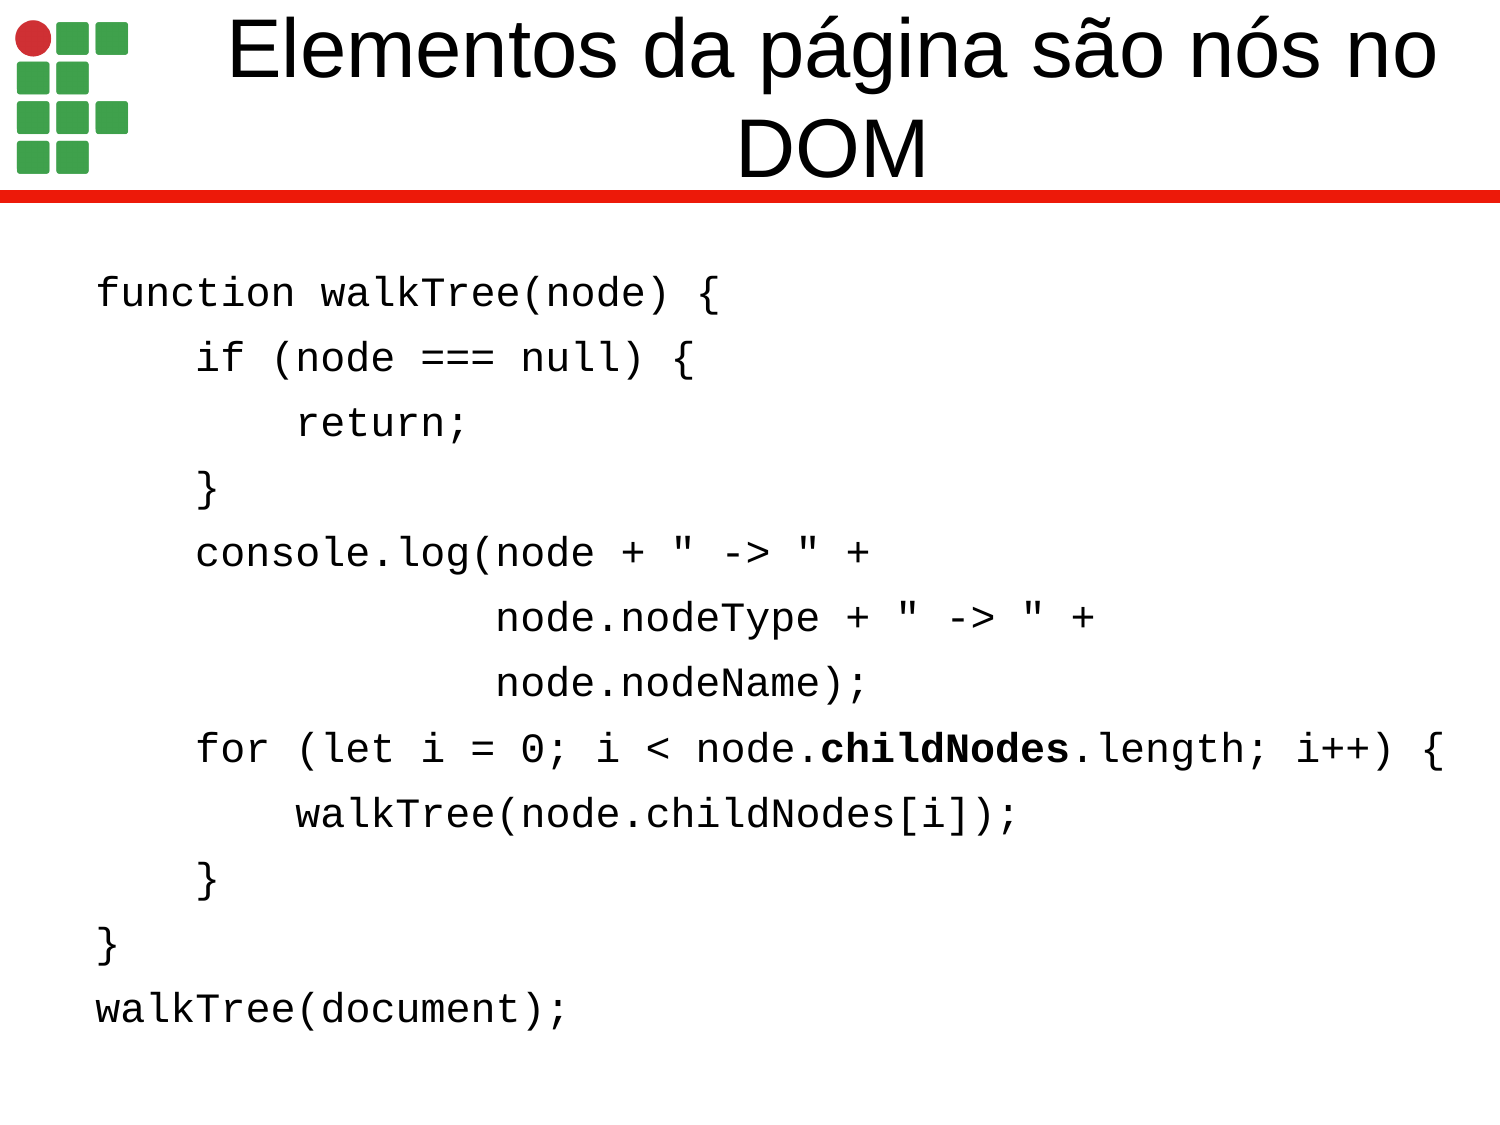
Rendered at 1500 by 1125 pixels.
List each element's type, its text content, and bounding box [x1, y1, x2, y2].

picture [14, 16, 130, 178]
list function walkTree(node) { if (node === null) { return; } console.log(node + " -> " + node.nodeType + " -> " + node.nodeName); for (let i = 0; i < node.childNodes.length; i++) { walkTree(node.childNodes[i]); } } walkTree(document); [29, 207, 1471, 1087]
title Elementos da página são nós no DOM [165, 0, 1500, 202]
